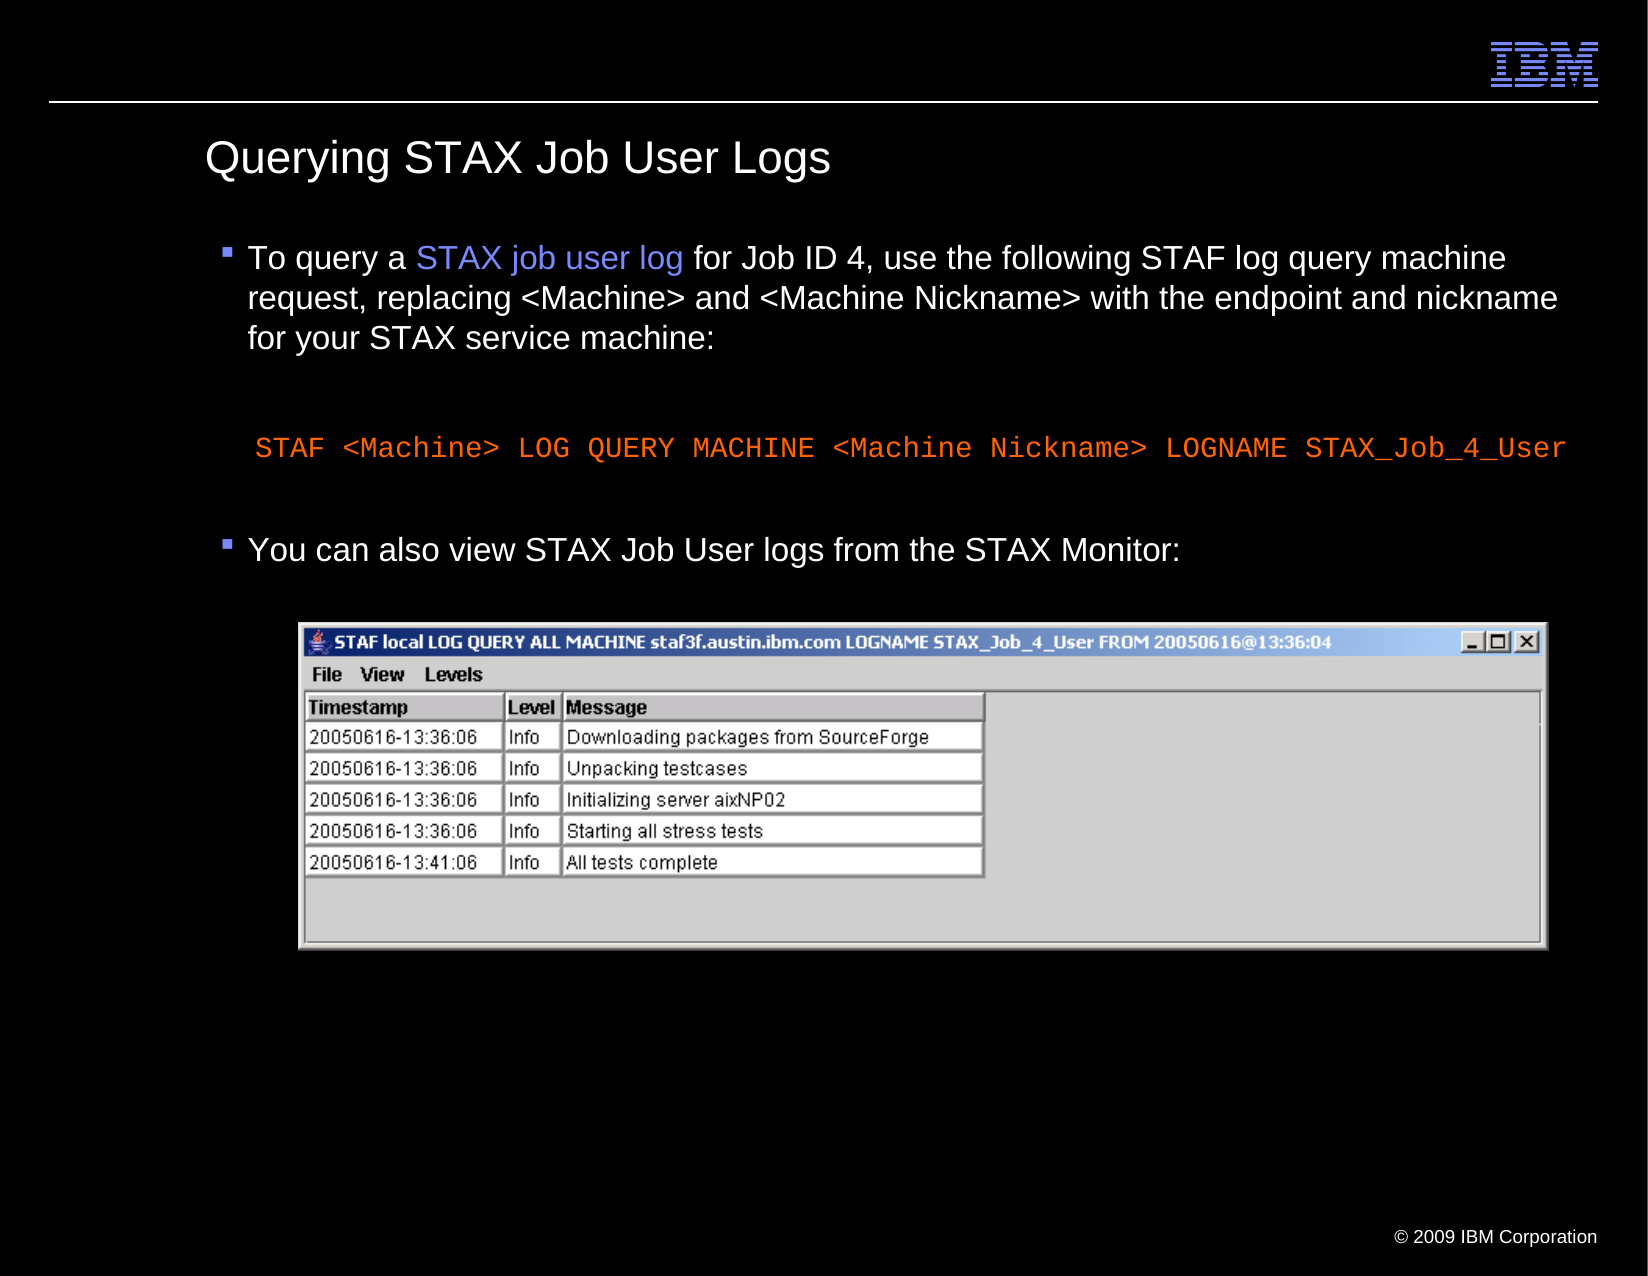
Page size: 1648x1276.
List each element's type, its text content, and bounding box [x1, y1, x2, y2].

title Querying STAX Job User Logs [188, 125, 1648, 219]
picture [1491, 42, 1598, 87]
picture [298, 622, 1549, 951]
text_box To query a STAX job user log for Job ID 4, use the following STAF log query machine request, replacing <Machine> and <Machine Nickname> with the endpoint and nickname for your STAX service machine: STAF <Machine> LOG QUERY MACHINE <Machine Nickname> LOGNAME STAX_Job_4_User You can also view STAX Job User logs from the STAX Monitor: [219, 236, 1570, 569]
